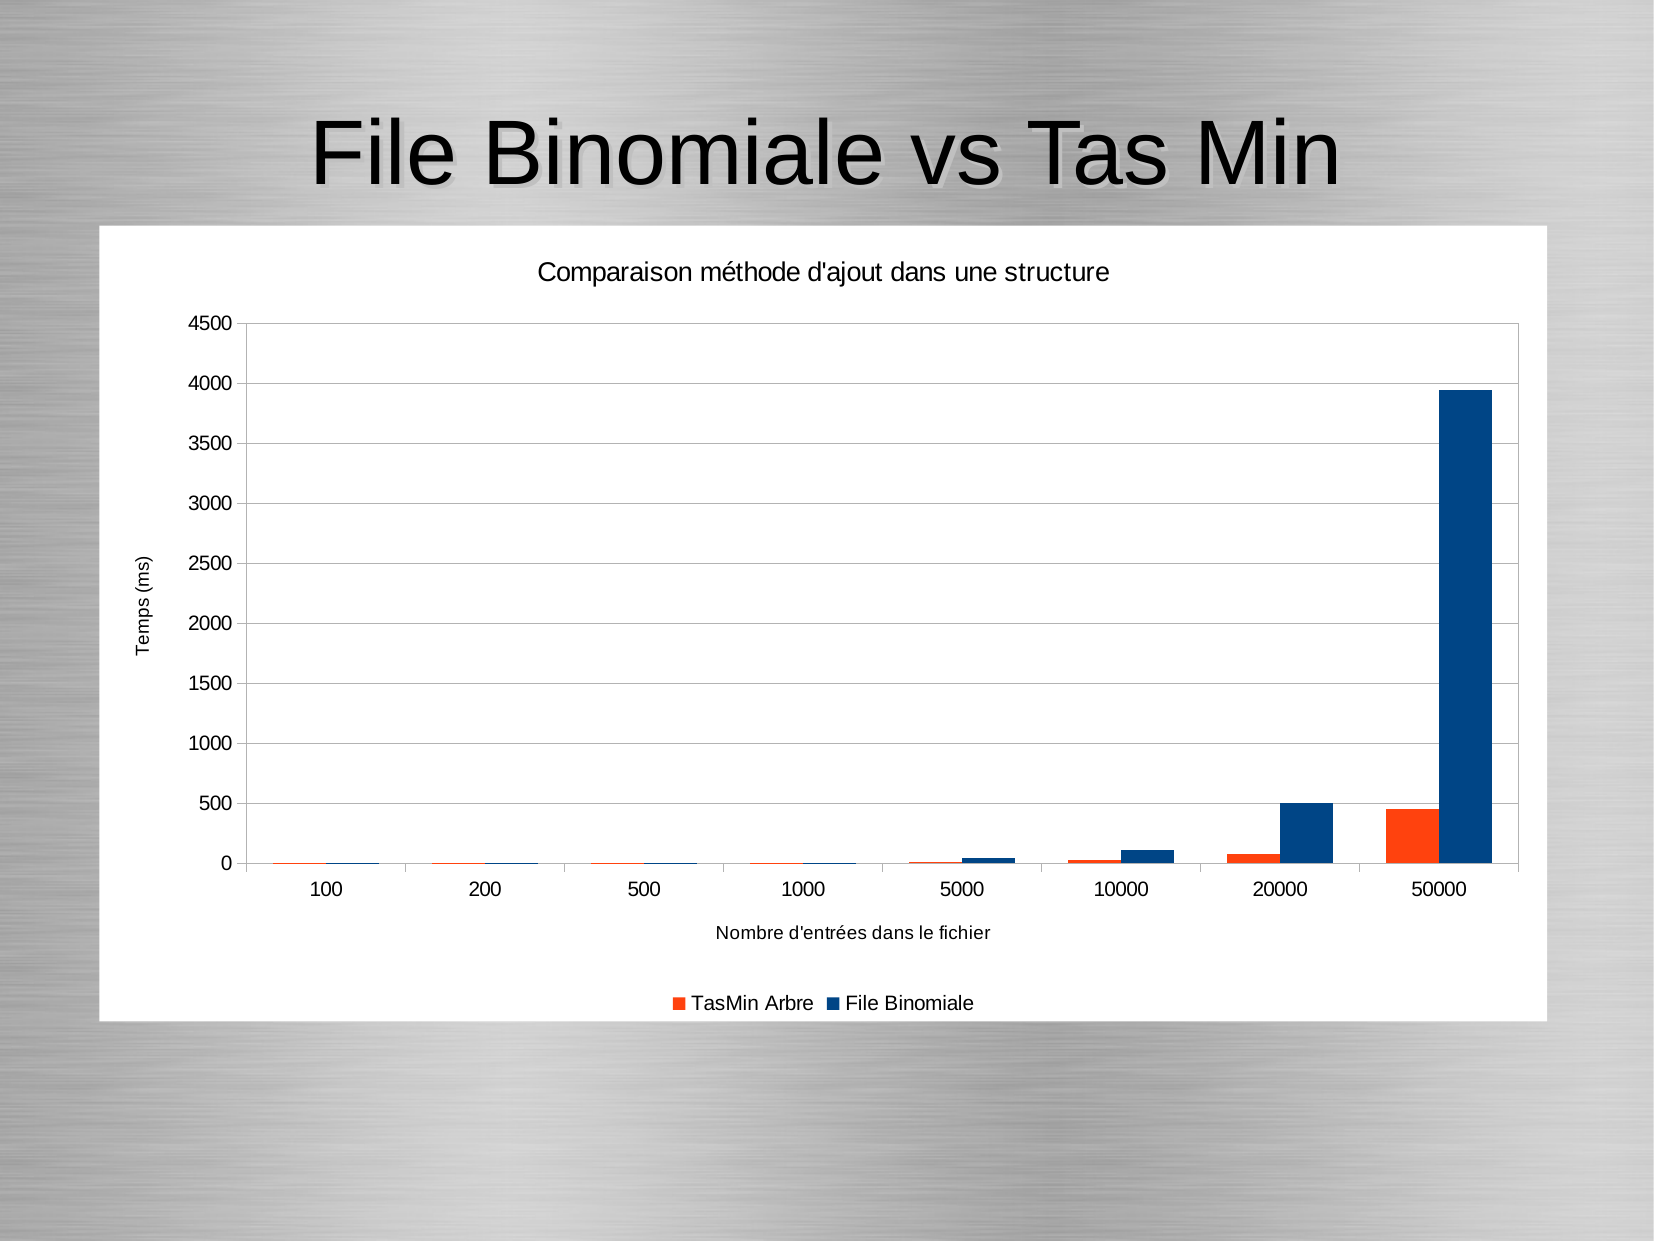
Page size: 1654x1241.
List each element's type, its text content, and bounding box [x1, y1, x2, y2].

title File Binomiale vs Tas Min [82, 49, 1571, 257]
picture [0, 0, 1654, 1241]
chart [99, 225, 1548, 1022]
